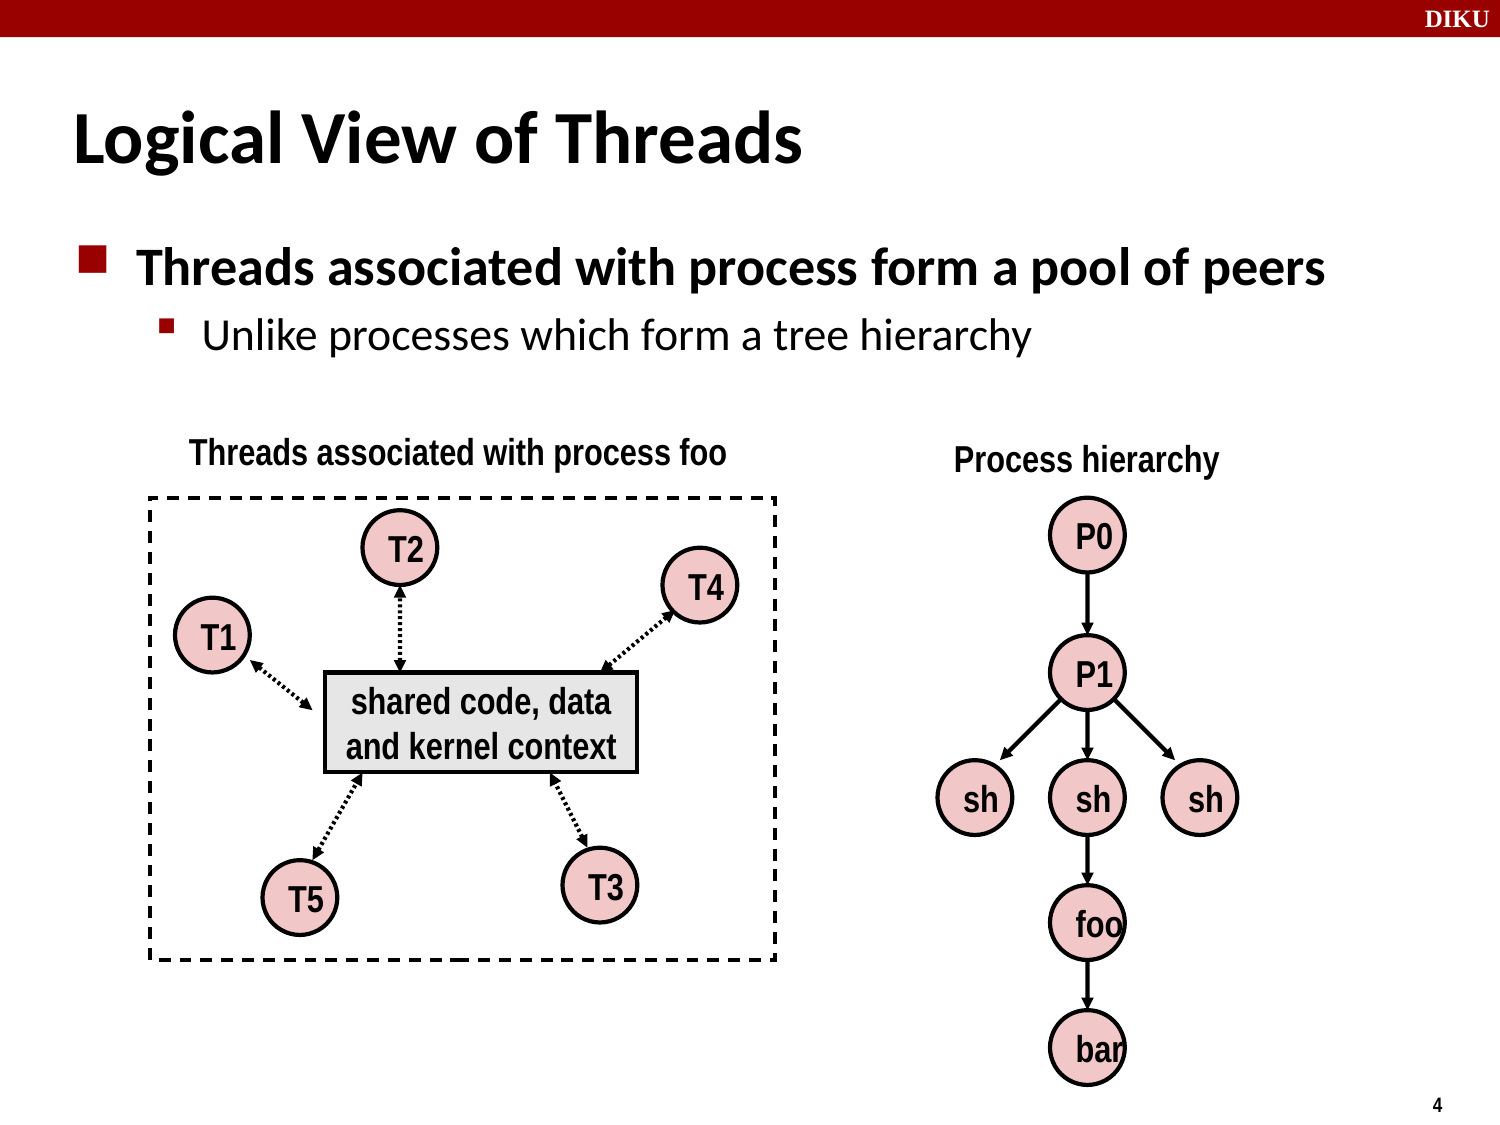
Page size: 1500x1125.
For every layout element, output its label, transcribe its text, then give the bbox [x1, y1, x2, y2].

text_box bar [1050, 1010, 1125, 1085]
text_box T2 [362, 510, 438, 585]
text_box foo [1050, 885, 1125, 960]
text_box T5 [262, 860, 338, 935]
text_box sh [1050, 760, 1125, 835]
text_box sh [1162, 760, 1238, 835]
text_box Process hierarchy [939, 427, 1234, 488]
text_box T1 [174, 597, 250, 673]
text_box Threads associated with process form a pool of peers Unlike processes which form a tree hierarchy [65, 223, 1361, 1039]
text_box T3 [562, 847, 638, 923]
text_box T4 [662, 547, 738, 623]
text_box sh [937, 760, 1013, 835]
text_box P1 [1050, 635, 1125, 710]
text_box shared code, data and kernel context [324, 672, 638, 773]
text_box Logical View of Threads [58, 71, 1304, 197]
text_box Threads associated with process foo [174, 420, 742, 481]
text_box P0 [1050, 497, 1125, 573]
